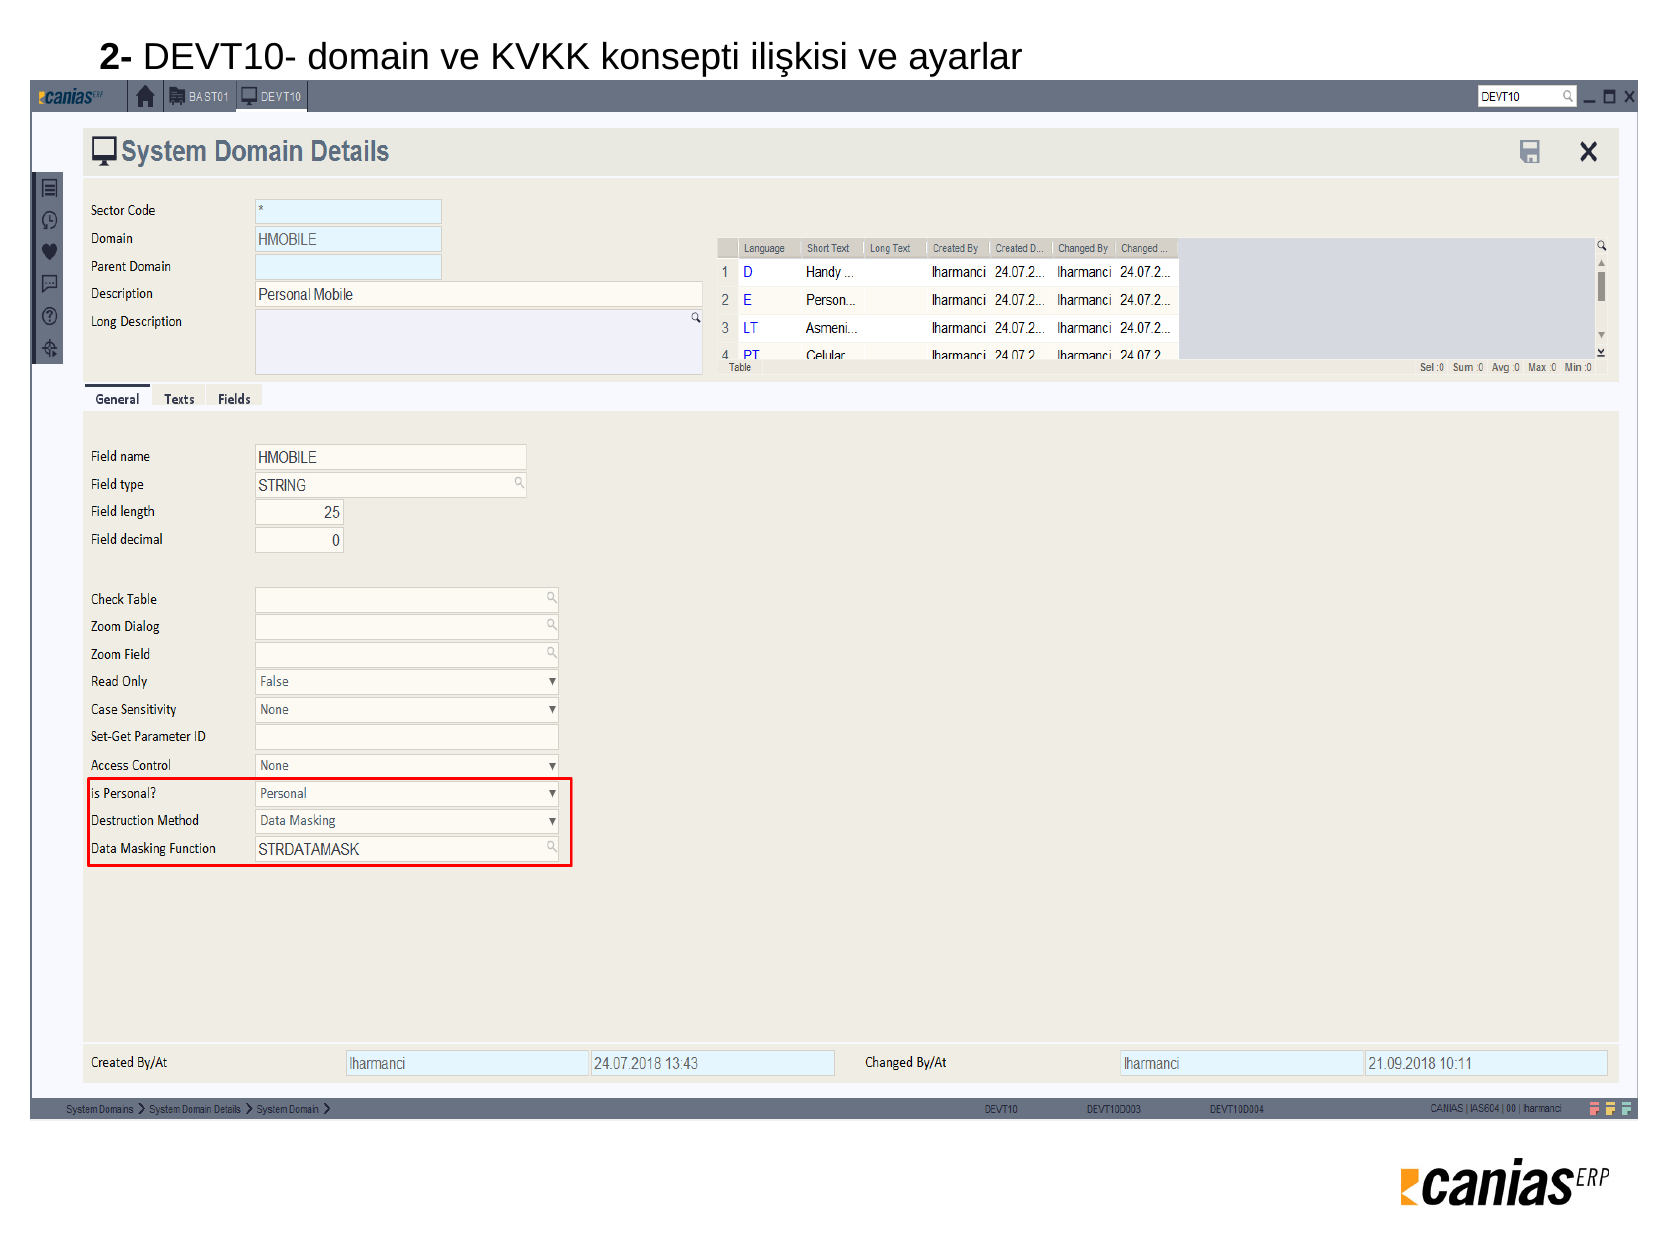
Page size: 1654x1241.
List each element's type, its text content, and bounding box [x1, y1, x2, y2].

text_box 2- DEVT10- domain ve KVKK konsepti ilişkisi ve ayarlar [10, 6, 1625, 65]
picture [30, 80, 1638, 1121]
picture [1375, 1140, 1635, 1223]
